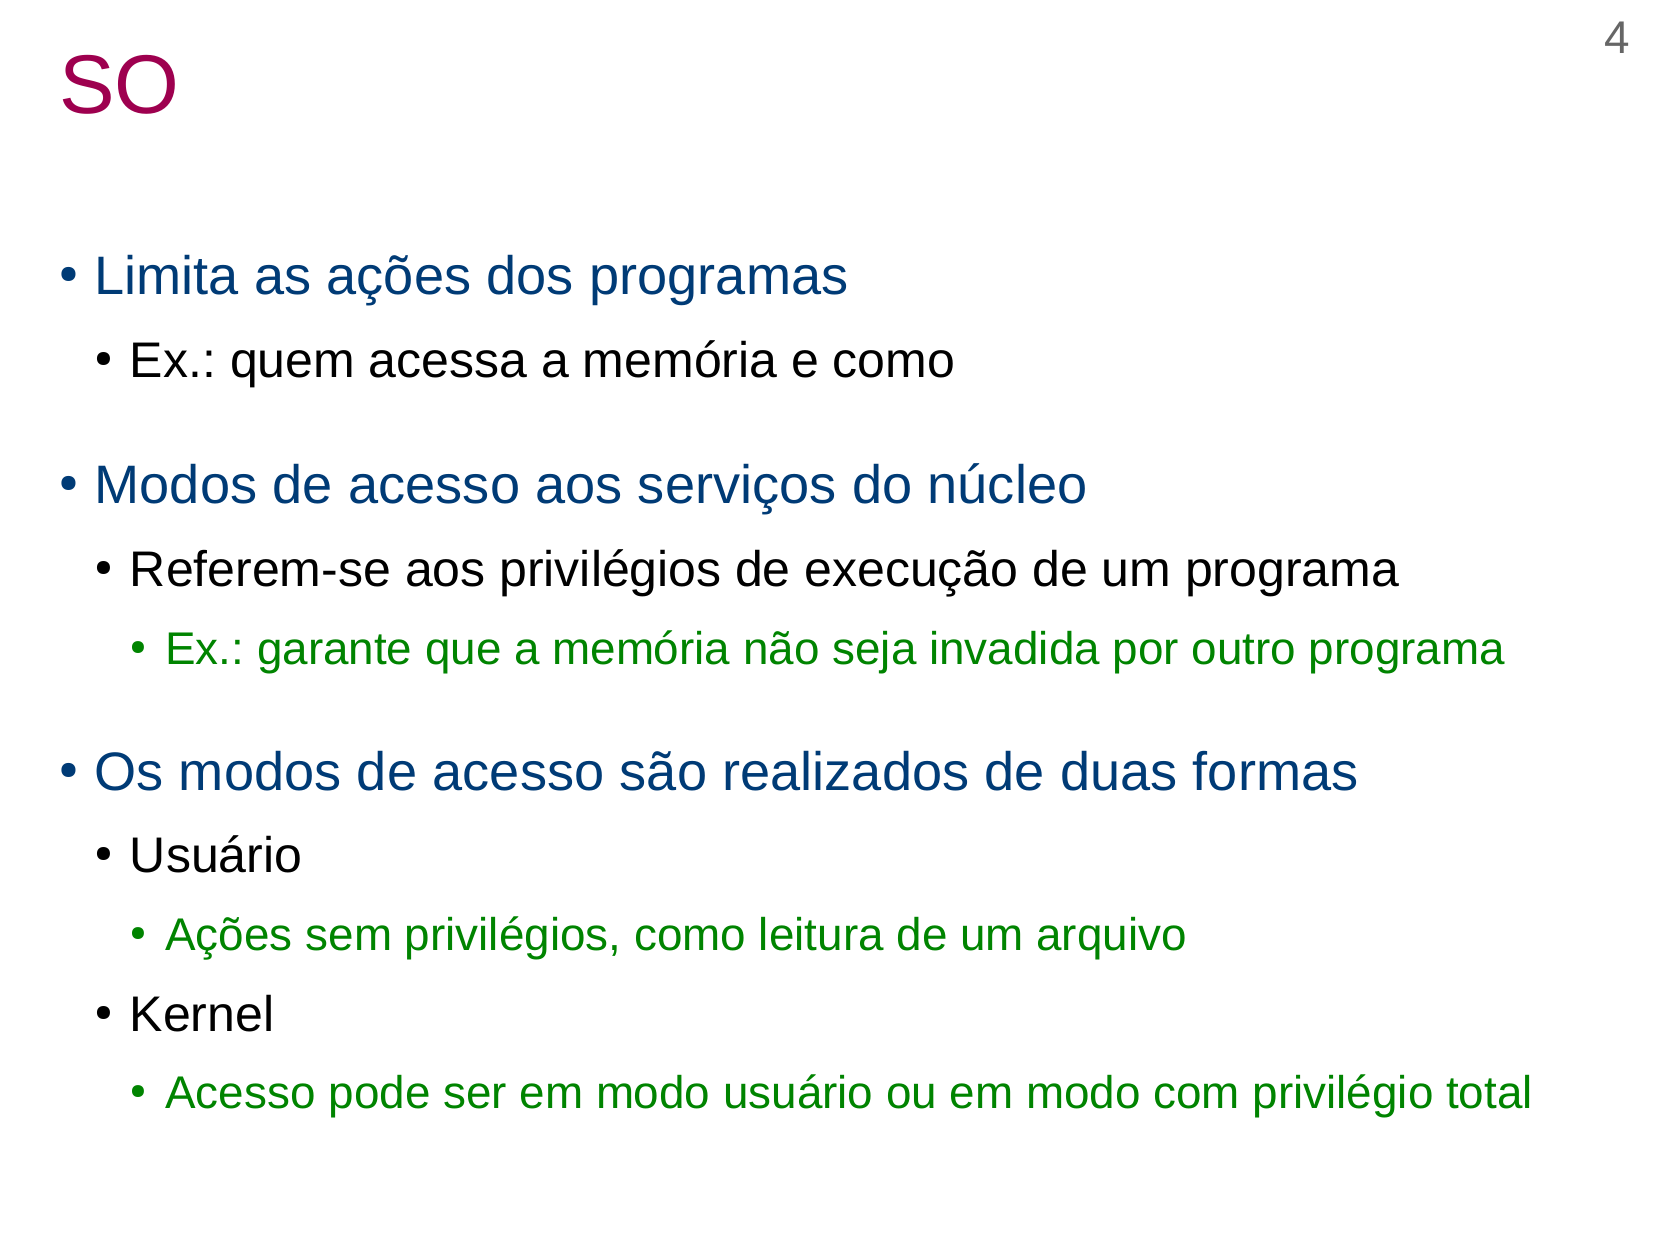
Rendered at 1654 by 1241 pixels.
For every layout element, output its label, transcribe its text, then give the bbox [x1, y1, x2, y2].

title SO [59, 29, 1595, 148]
list Limita as ações dos programas Ex.: quem acessa a memória e como Modos de acesso aos serviços do núcleo Referem-se aos privilégios de execução de um programa Ex.: garante que a memória não seja invadida por outro programa Os modos de acesso são realizados de duas formas Usuário Ações sem privilégios, como leitura de um arquivo Kernel Acesso pode ser em modo usuário ou em modo com privilégio total [59, 236, 1595, 1211]
